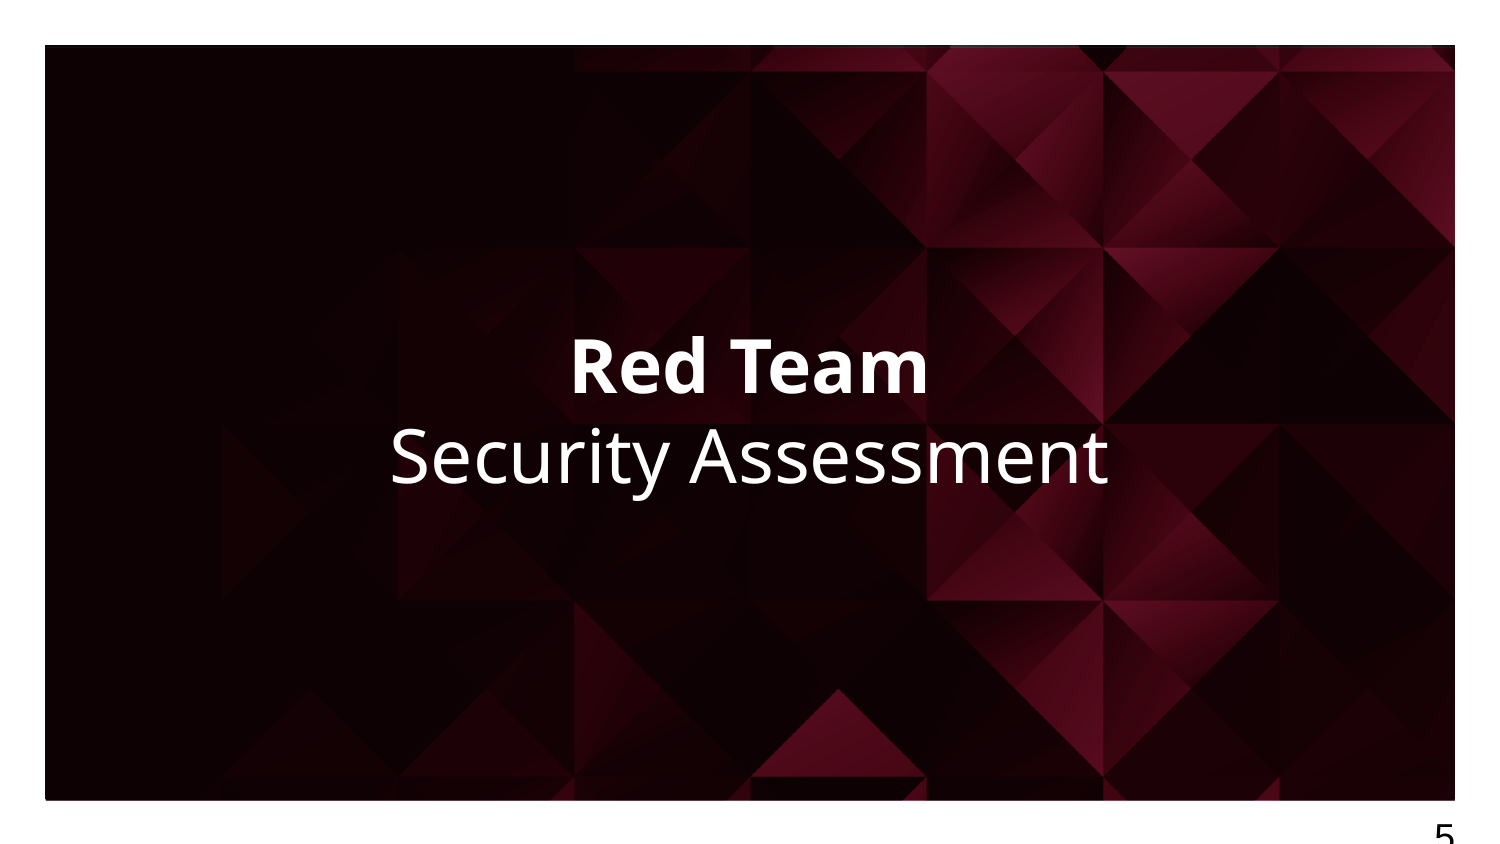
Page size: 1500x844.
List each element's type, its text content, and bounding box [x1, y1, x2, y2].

title Red Team Security Assessment [45, 303, 1455, 473]
picture [45, 473, 1455, 802]
text_box <number> [1411, 813, 1455, 831]
picture [45, 45, 1455, 303]
picture [521, 473, 539, 478]
